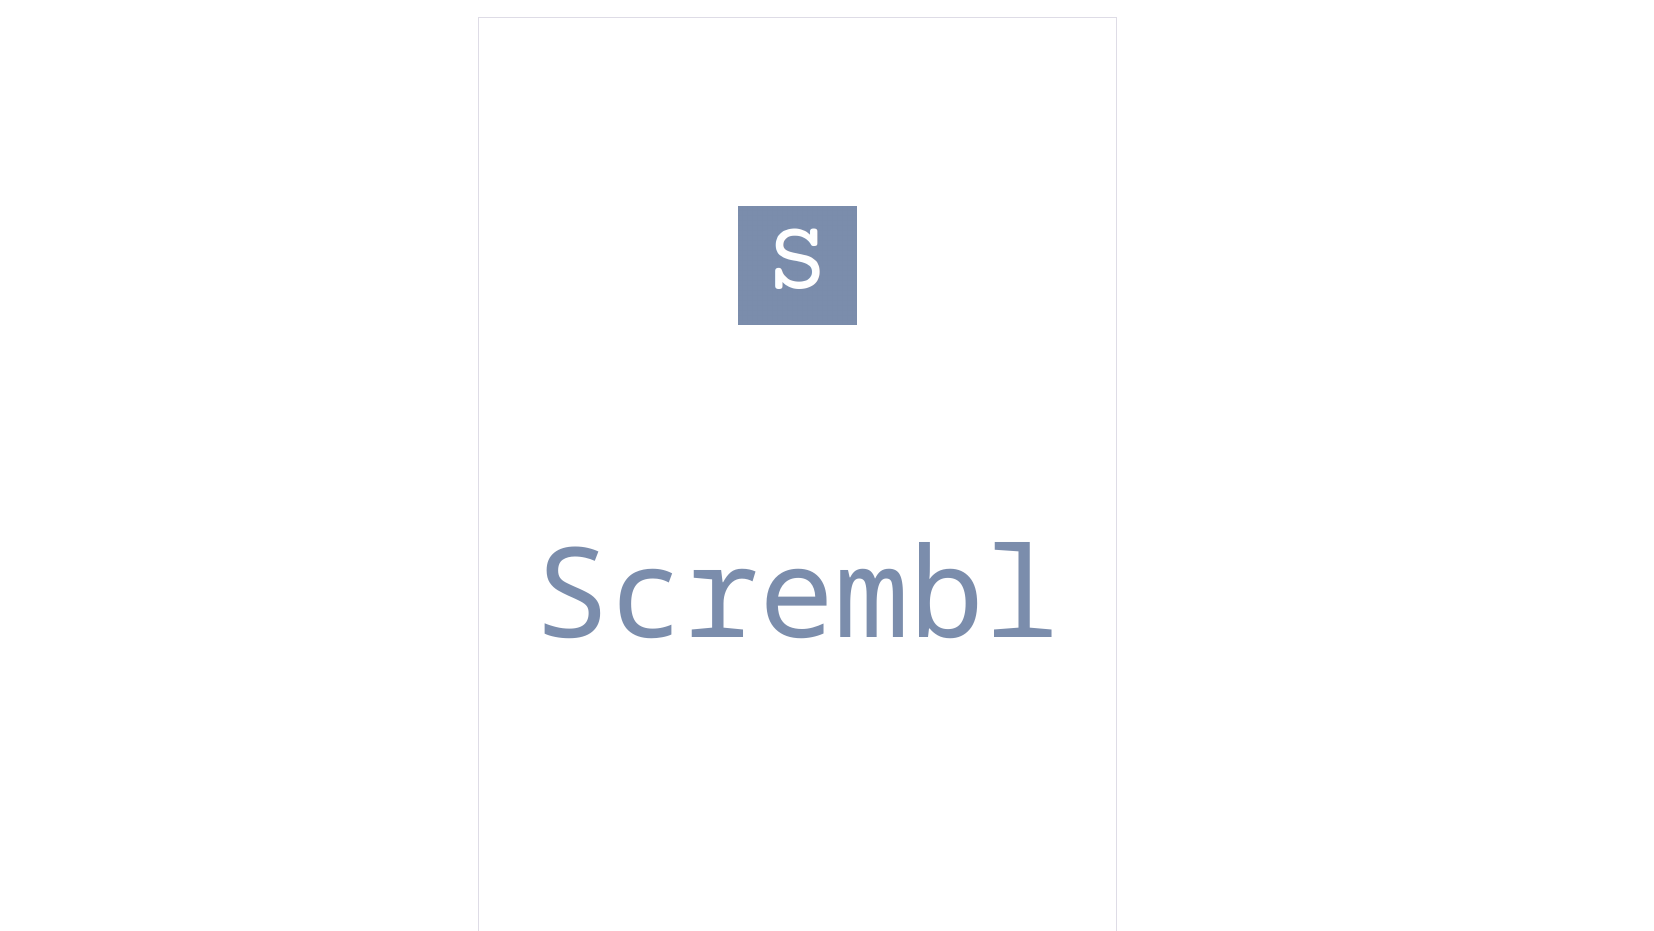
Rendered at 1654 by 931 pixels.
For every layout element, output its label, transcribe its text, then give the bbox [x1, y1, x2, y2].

picture [738, 206, 857, 325]
text_box Scrembl [501, 496, 1093, 673]
